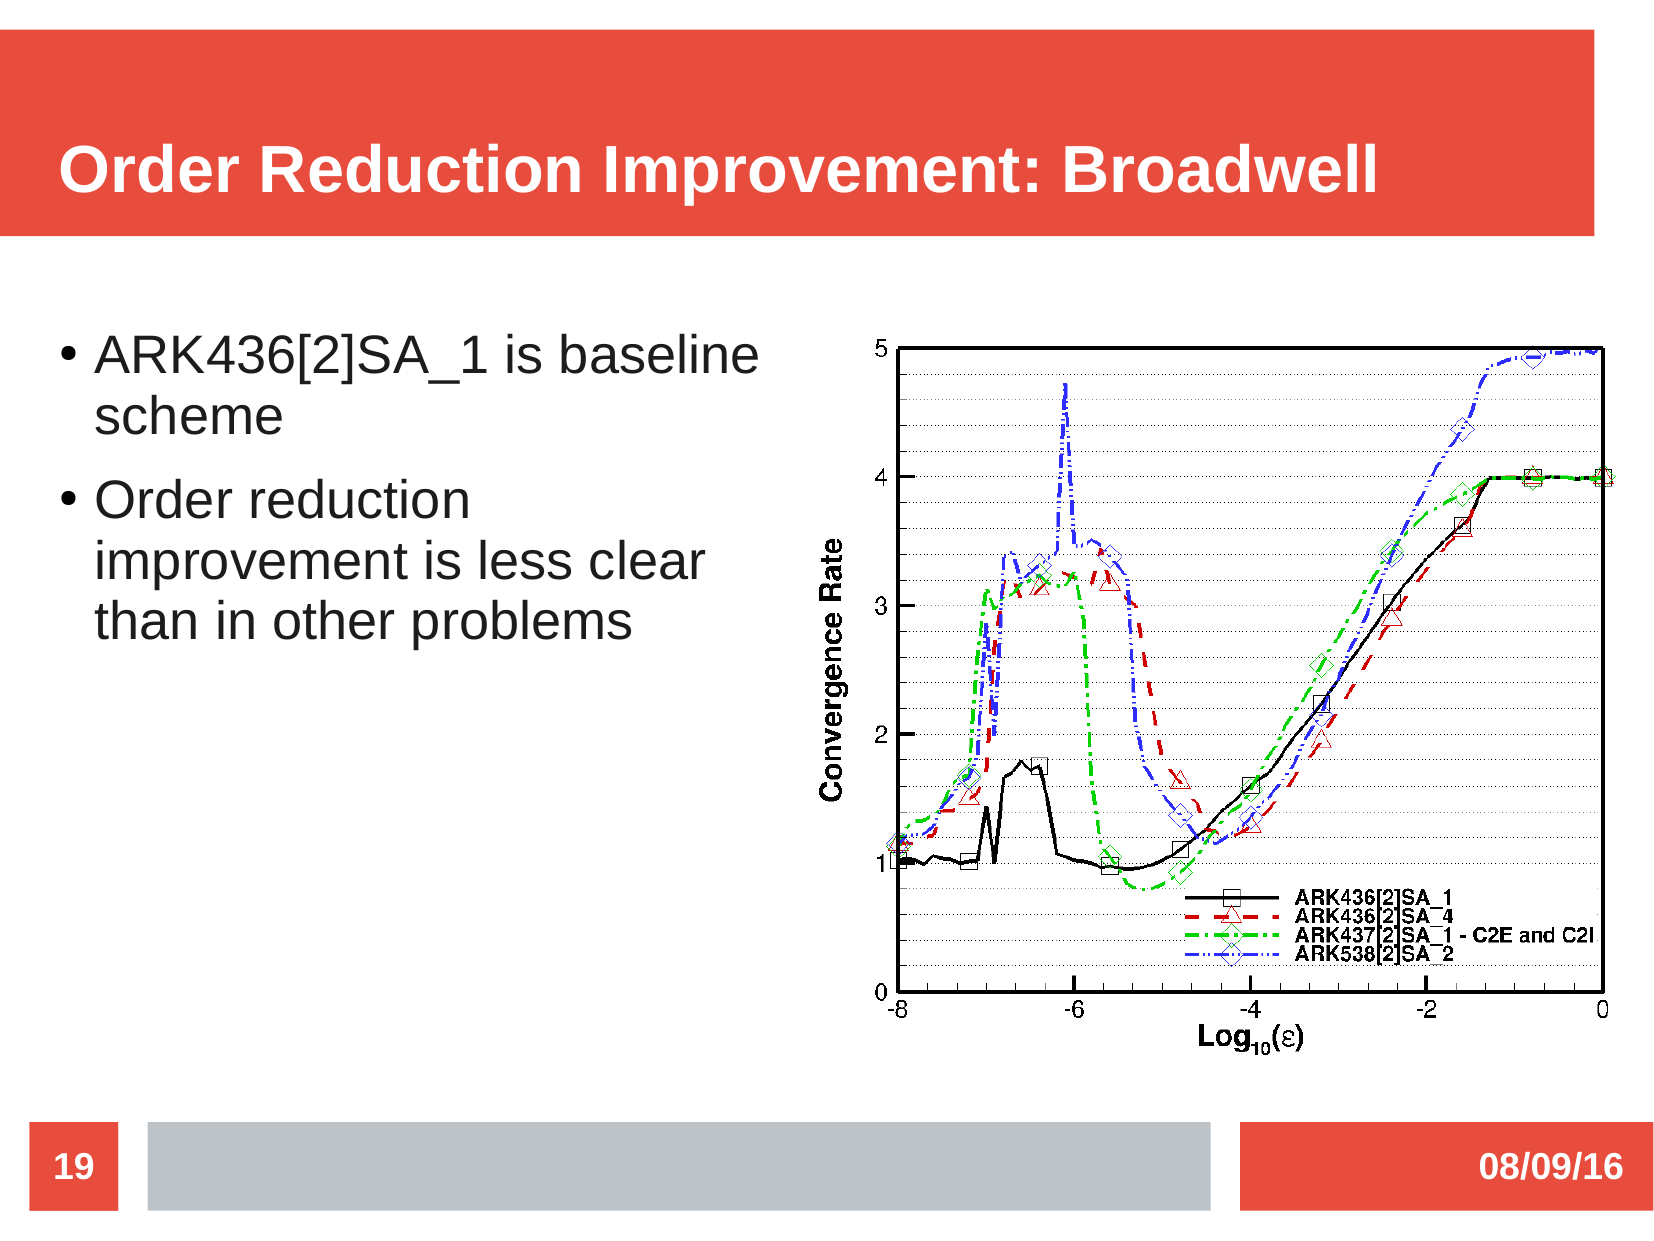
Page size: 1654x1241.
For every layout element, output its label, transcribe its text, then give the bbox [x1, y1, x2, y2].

title Order Reduction Improvement: Broadwell [59, 59, 1595, 207]
picture [805, 330, 1618, 1066]
list ARK436[2]SA_1 is baseline scheme Order reduction improvement is less clear than in other problems [59, 324, 794, 1093]
